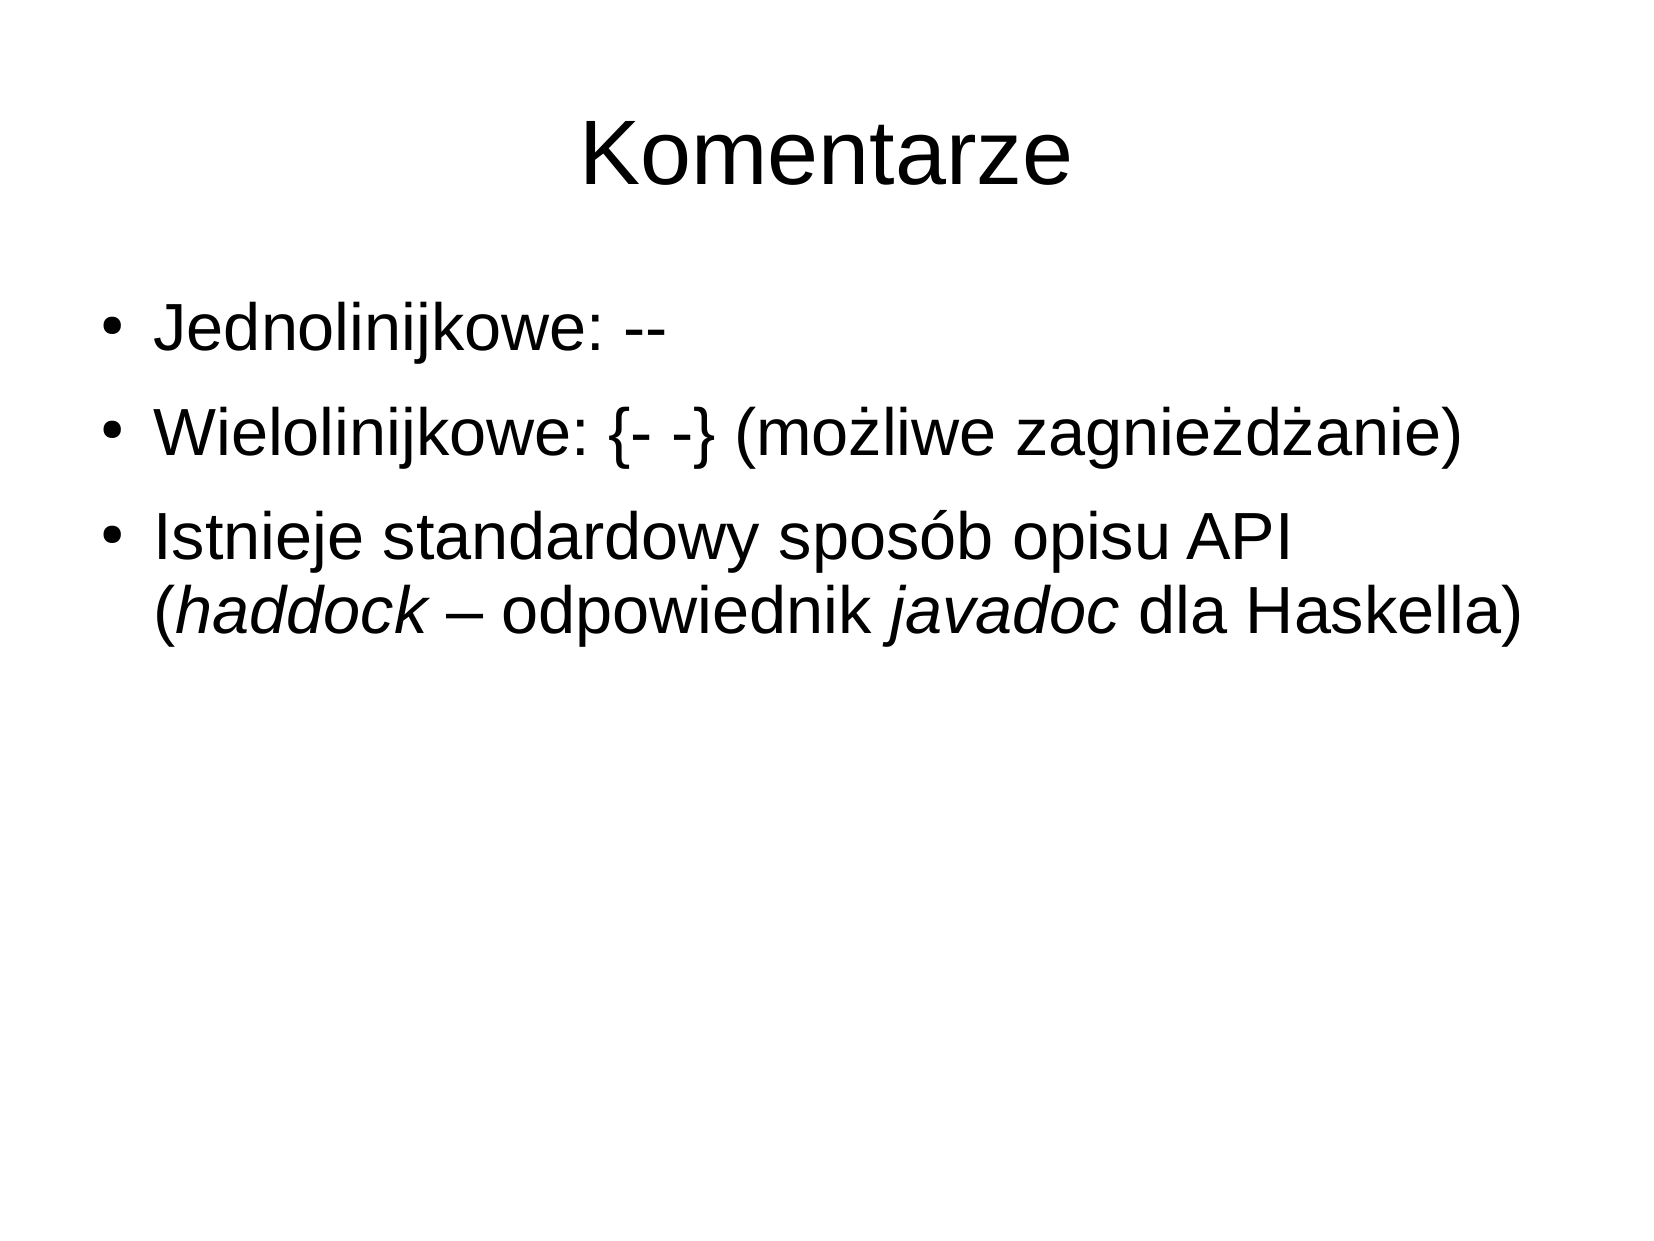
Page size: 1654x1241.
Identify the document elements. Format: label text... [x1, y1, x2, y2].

list Jednolinijkowe: -- Wielolinijkowe: {- -} (możliwe zagnieżdżanie) Istnieje standardowy sposób opisu API (haddock – odpowiednik javadoc dla Haskella) [82, 290, 1571, 1010]
title Komentarze [82, 49, 1571, 257]
